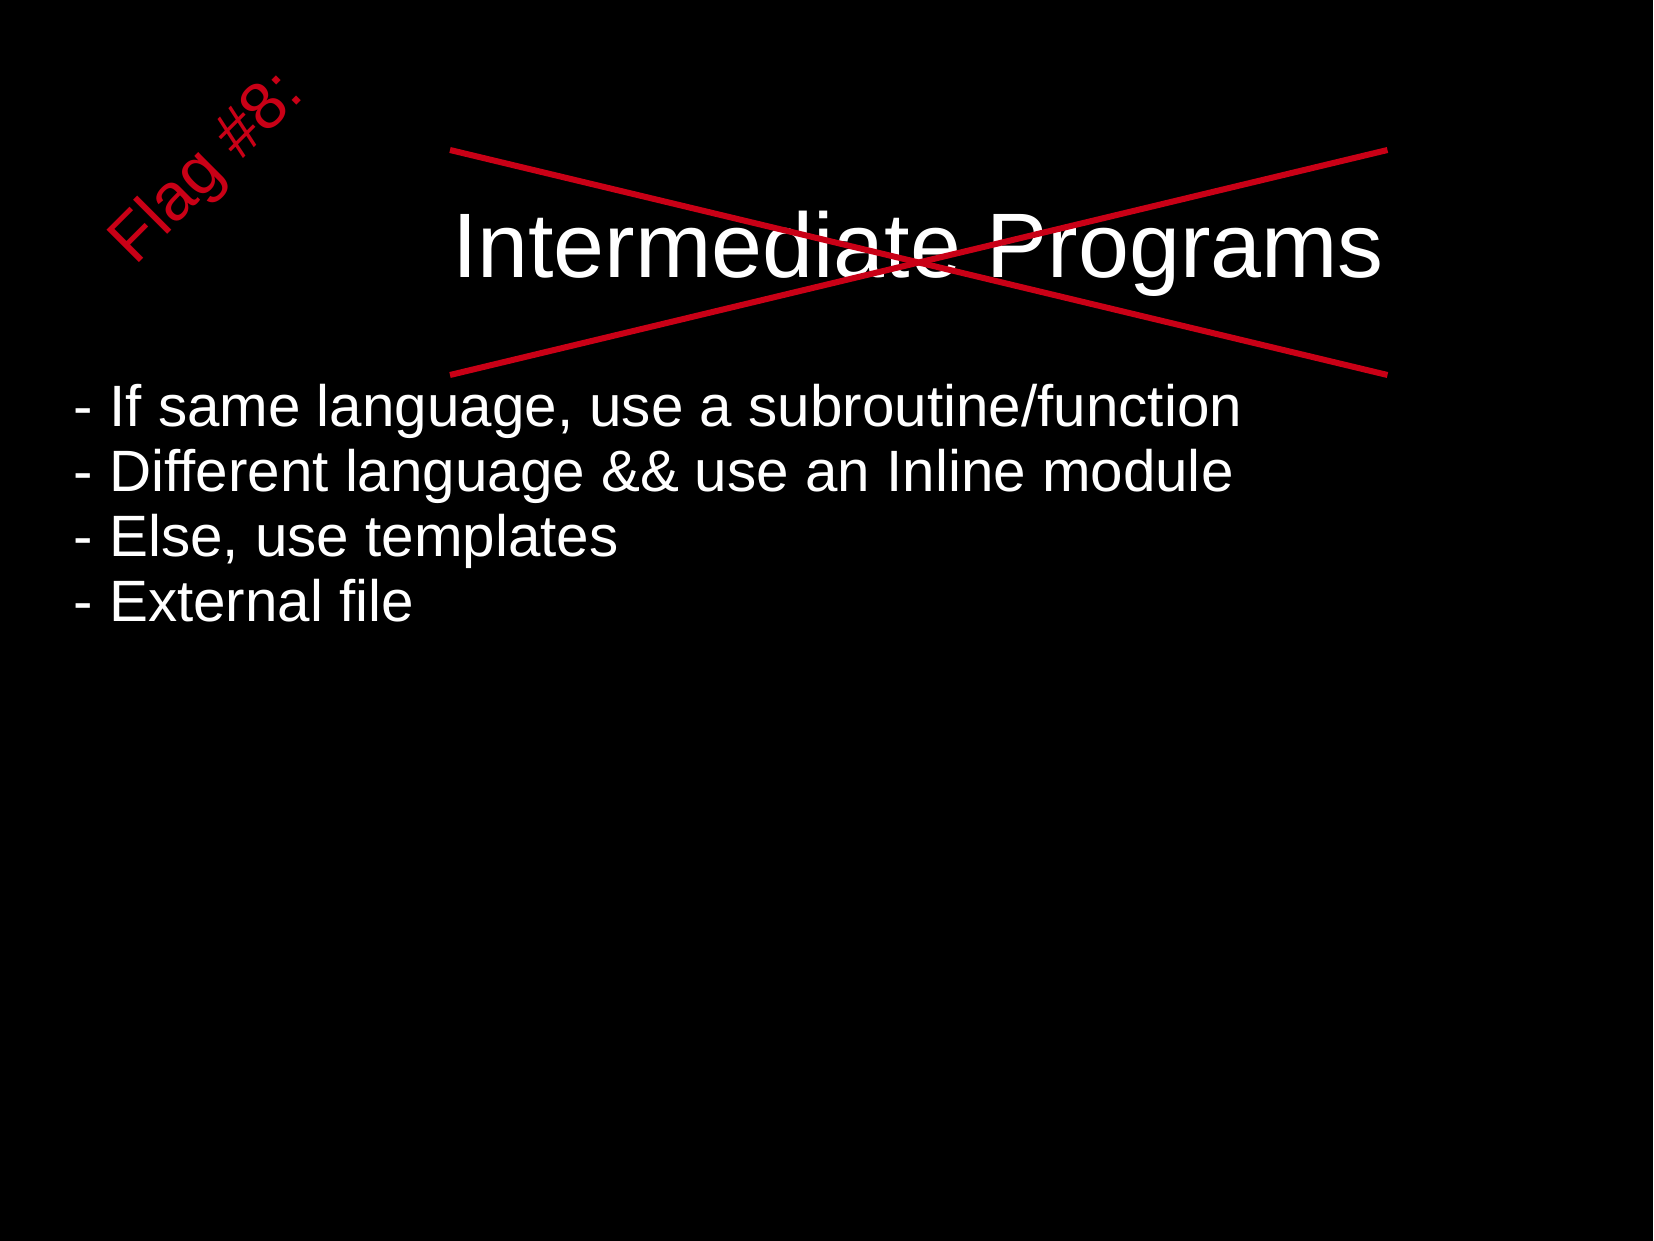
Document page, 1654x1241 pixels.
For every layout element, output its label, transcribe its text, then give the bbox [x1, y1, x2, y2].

text_box Flag #8: [77, 37, 338, 298]
text_box Intermediate Programs [709, 266, 1128, 317]
text_box Intermediate Programs [437, 187, 903, 317]
text_box Intermediate Programs [934, 187, 1398, 317]
text_box - If same language, use a subroutine/function - Different language && use an Inline module - Else, use templates - External file [58, 366, 1613, 1117]
text_box Intermediate Programs [622, 187, 1216, 259]
